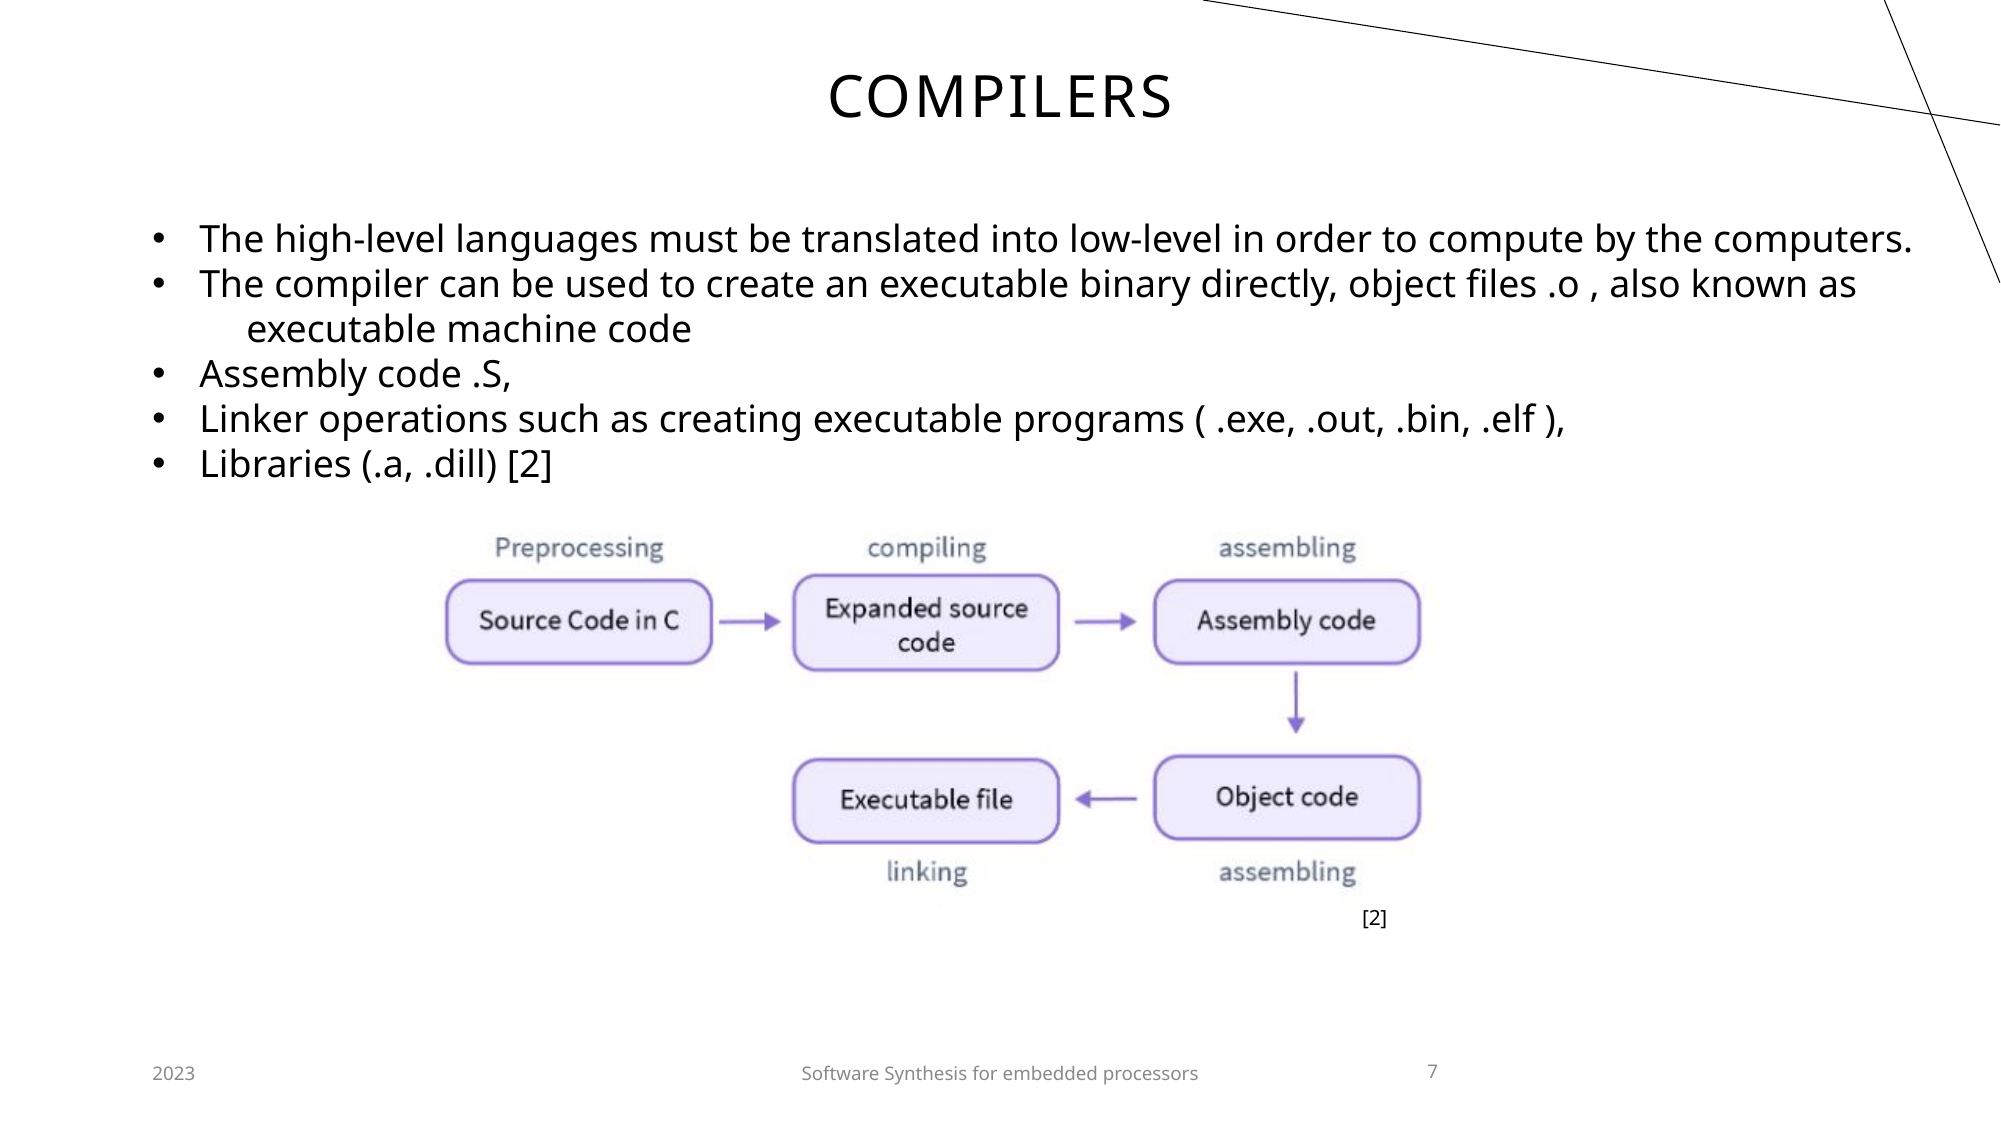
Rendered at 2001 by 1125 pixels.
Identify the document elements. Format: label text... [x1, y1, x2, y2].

text_box 2023 [137, 1042, 588, 1103]
text_box [1412, 1042, 1863, 1103]
title COMPILERS [309, 0, 1691, 207]
text_box The high-level languages must be translated into low-level in order to compute by the computers. The compiler can be used to create an executable binary directly, object files .o , also known as executable machine code Assembly code .S, Linker operations such as creating executable programs ( .exe, .out, .bin, .elf ), Libraries (.a, .dill) [2] [137, 207, 1952, 496]
picture [413, 508, 1481, 917]
text_box [2] [1347, 897, 1413, 938]
text_box Software Synthesis for embedded processors [662, 1042, 1338, 1103]
